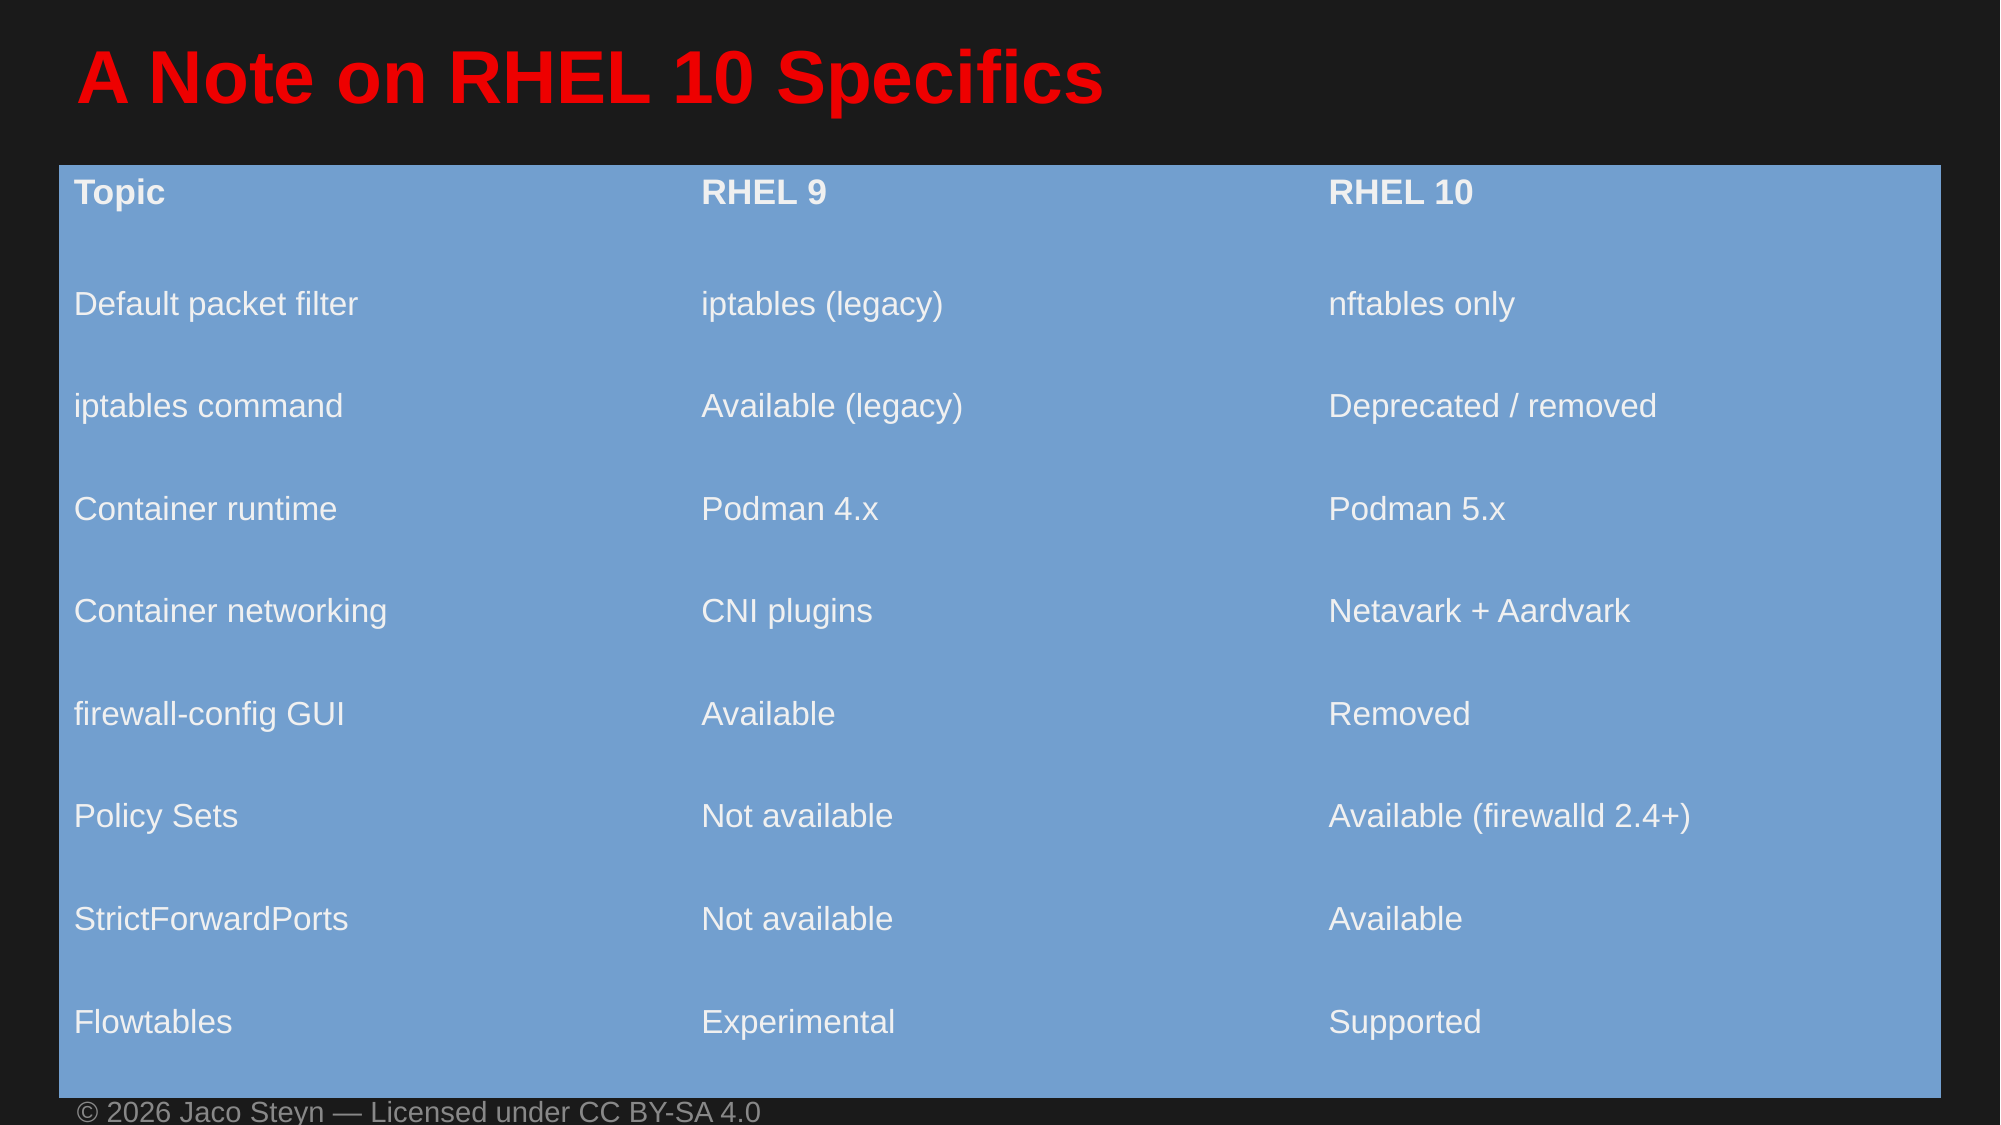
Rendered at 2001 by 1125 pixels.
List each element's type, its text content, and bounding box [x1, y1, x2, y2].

table_cell Available [1314, 893, 1941, 996]
table_cell Available (firewalld 2.4+) [1314, 791, 1941, 893]
table_cell Container networking [59, 585, 686, 688]
table_cell Flowtables [59, 996, 686, 1083]
table_header Topic [59, 165, 686, 278]
table_cell Default packet filter [59, 278, 686, 380]
table_cell Podman 4.x [686, 483, 1314, 585]
table_cell nftables only [1314, 278, 1941, 380]
table_cell Deprecated / removed [1314, 380, 1941, 483]
table_cell StrictForwardPorts [59, 893, 686, 996]
table_cell Available [686, 688, 1314, 791]
table_cell iptables command [59, 380, 686, 483]
table_cell Not available [686, 893, 1314, 996]
text_box A Note on RHEL 10 Specifics [59, 23, 1942, 142]
table_cell Not available [686, 791, 1314, 893]
table_cell Container runtime [59, 483, 686, 585]
table_cell firewall-config GUI [59, 688, 686, 791]
table_cell Available (legacy) [686, 380, 1314, 483]
table_cell Podman 5.x [1314, 483, 1941, 585]
table_cell iptables (legacy) [686, 278, 1314, 380]
table_cell Experimental [686, 996, 1314, 1083]
table_cell Supported [1314, 996, 1941, 1083]
table_header RHEL 9 [686, 165, 1314, 278]
text_box © 2026 Jaco Steyn — Licensed under CC BY-SA 4.0 [59, 1083, 1942, 1120]
table_cell Netavark + Aardvark [1314, 585, 1941, 688]
table_header RHEL 10 [1314, 165, 1941, 278]
table_cell Removed [1314, 688, 1941, 791]
table_cell CNI plugins [686, 585, 1314, 688]
table_cell Policy Sets [59, 791, 686, 893]
